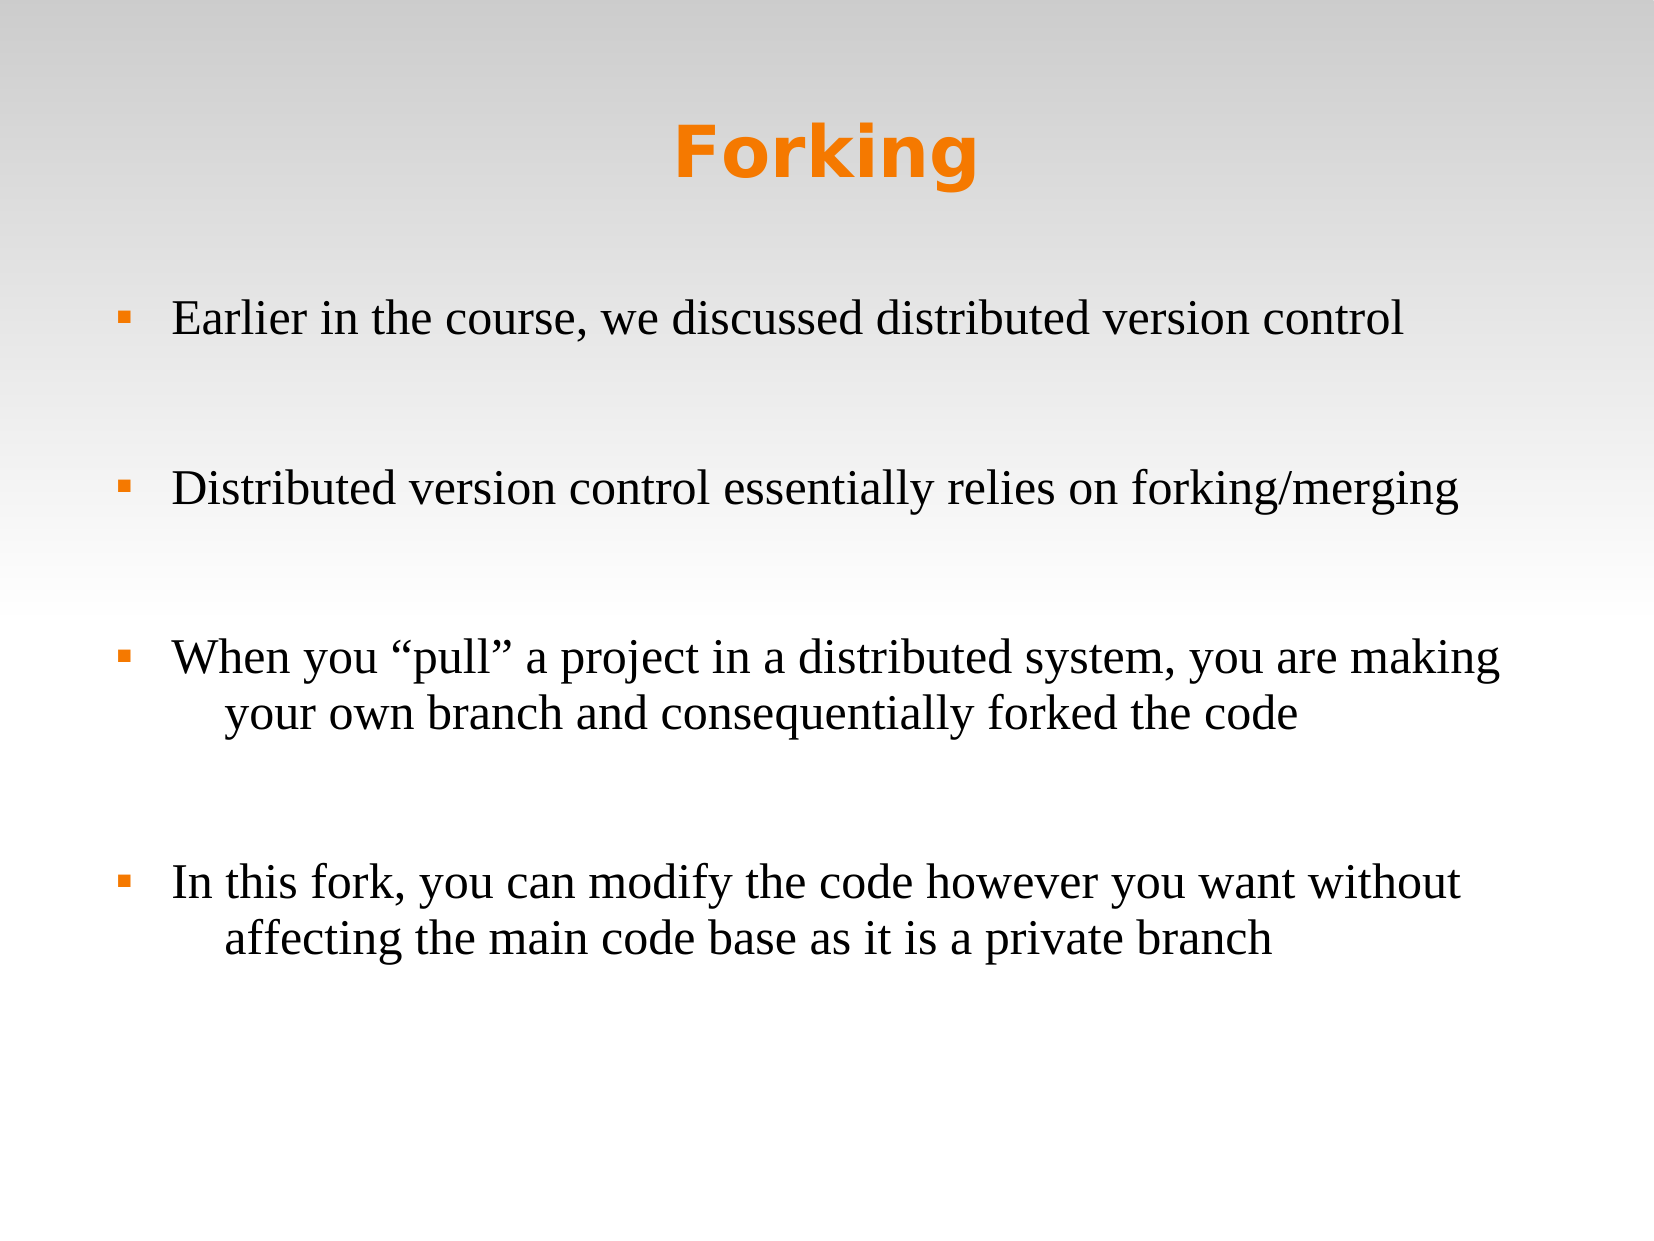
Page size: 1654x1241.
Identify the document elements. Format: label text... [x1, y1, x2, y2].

list Earlier in the course, we discussed distributed version control Distributed version control essentially relies on forking/merging When you “pull” a project in a distributed system, you are making your own branch and consequentially forked the code In this fork, you can modify the code however you want without affecting the main code base as it is a private branch [82, 290, 1571, 1109]
title Forking [82, 49, 1571, 257]
